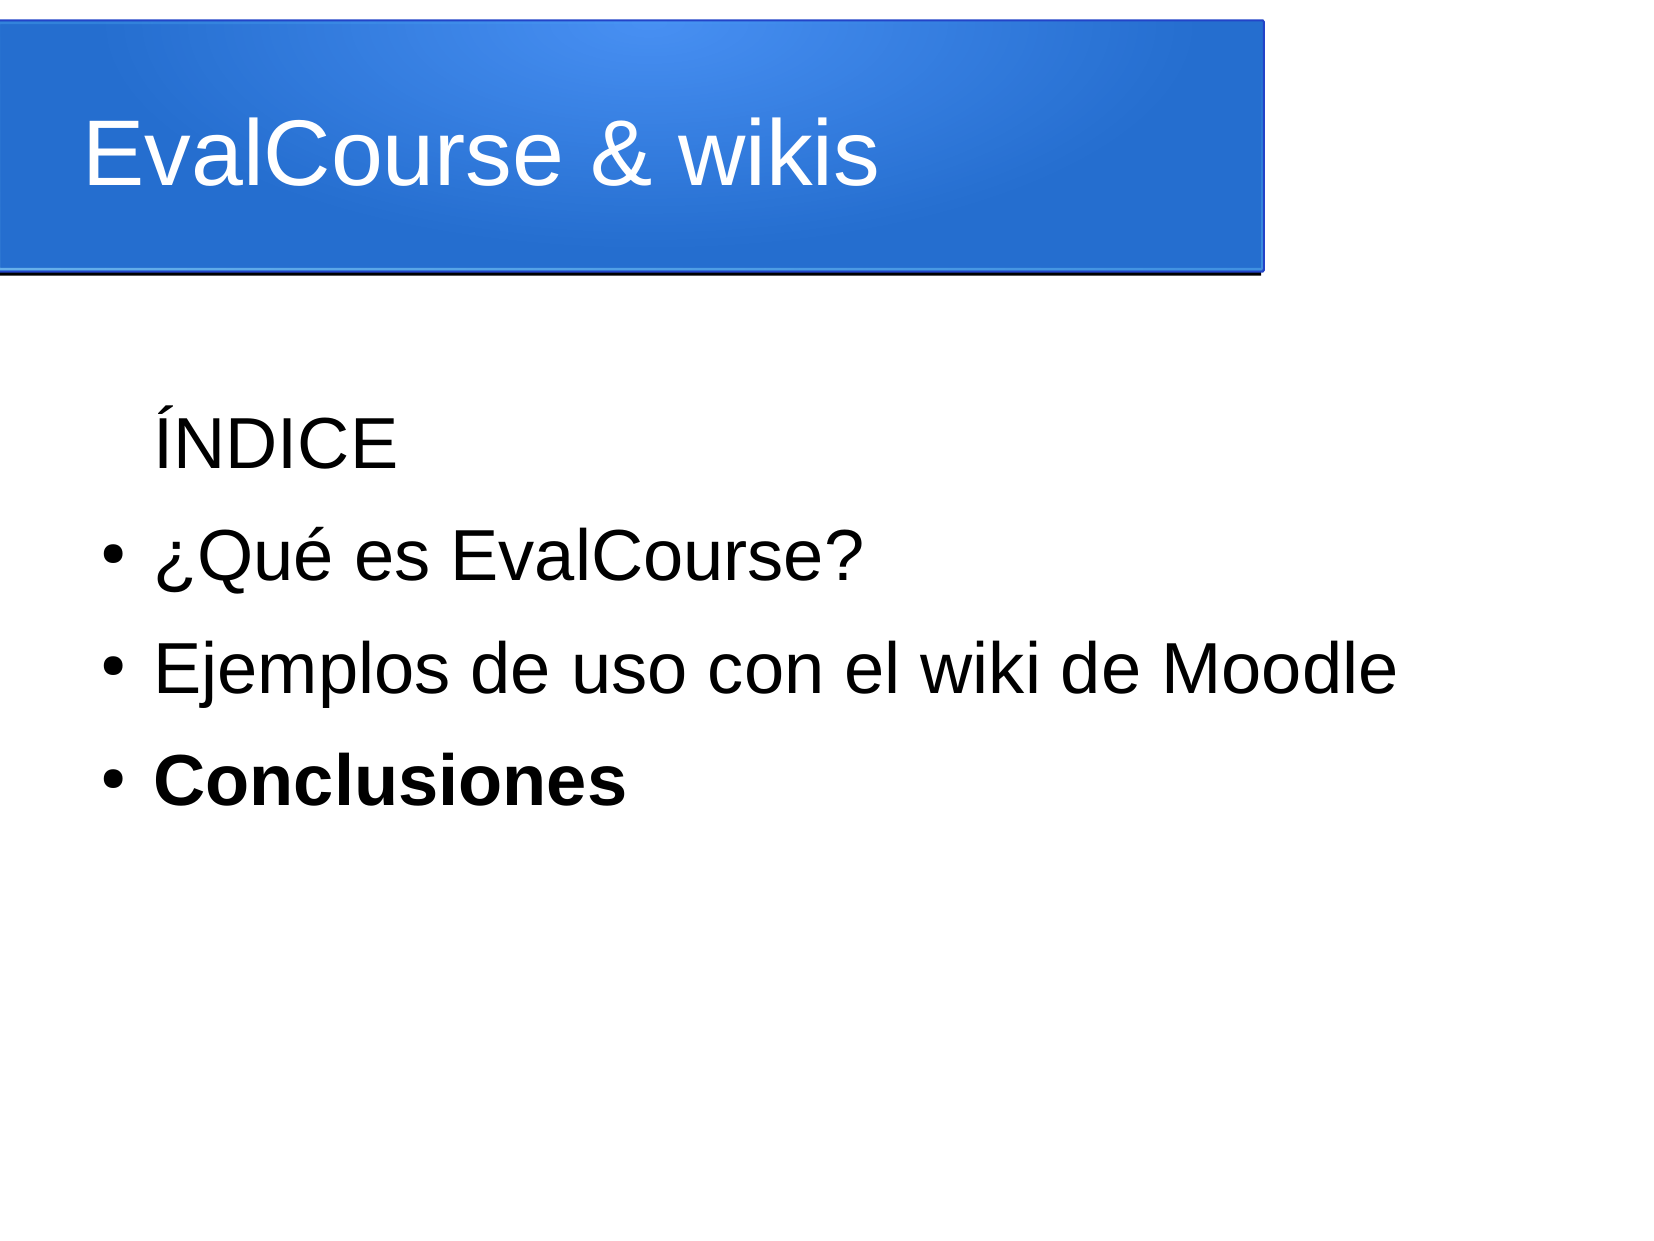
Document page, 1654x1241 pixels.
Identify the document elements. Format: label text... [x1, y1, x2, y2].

list ÍNDICE ¿Qué es EvalCourse? Ejemplos de uso con el wiki de Moodle Conclusiones [82, 290, 1538, 1010]
title EvalCourse & wikis [82, 49, 1250, 257]
